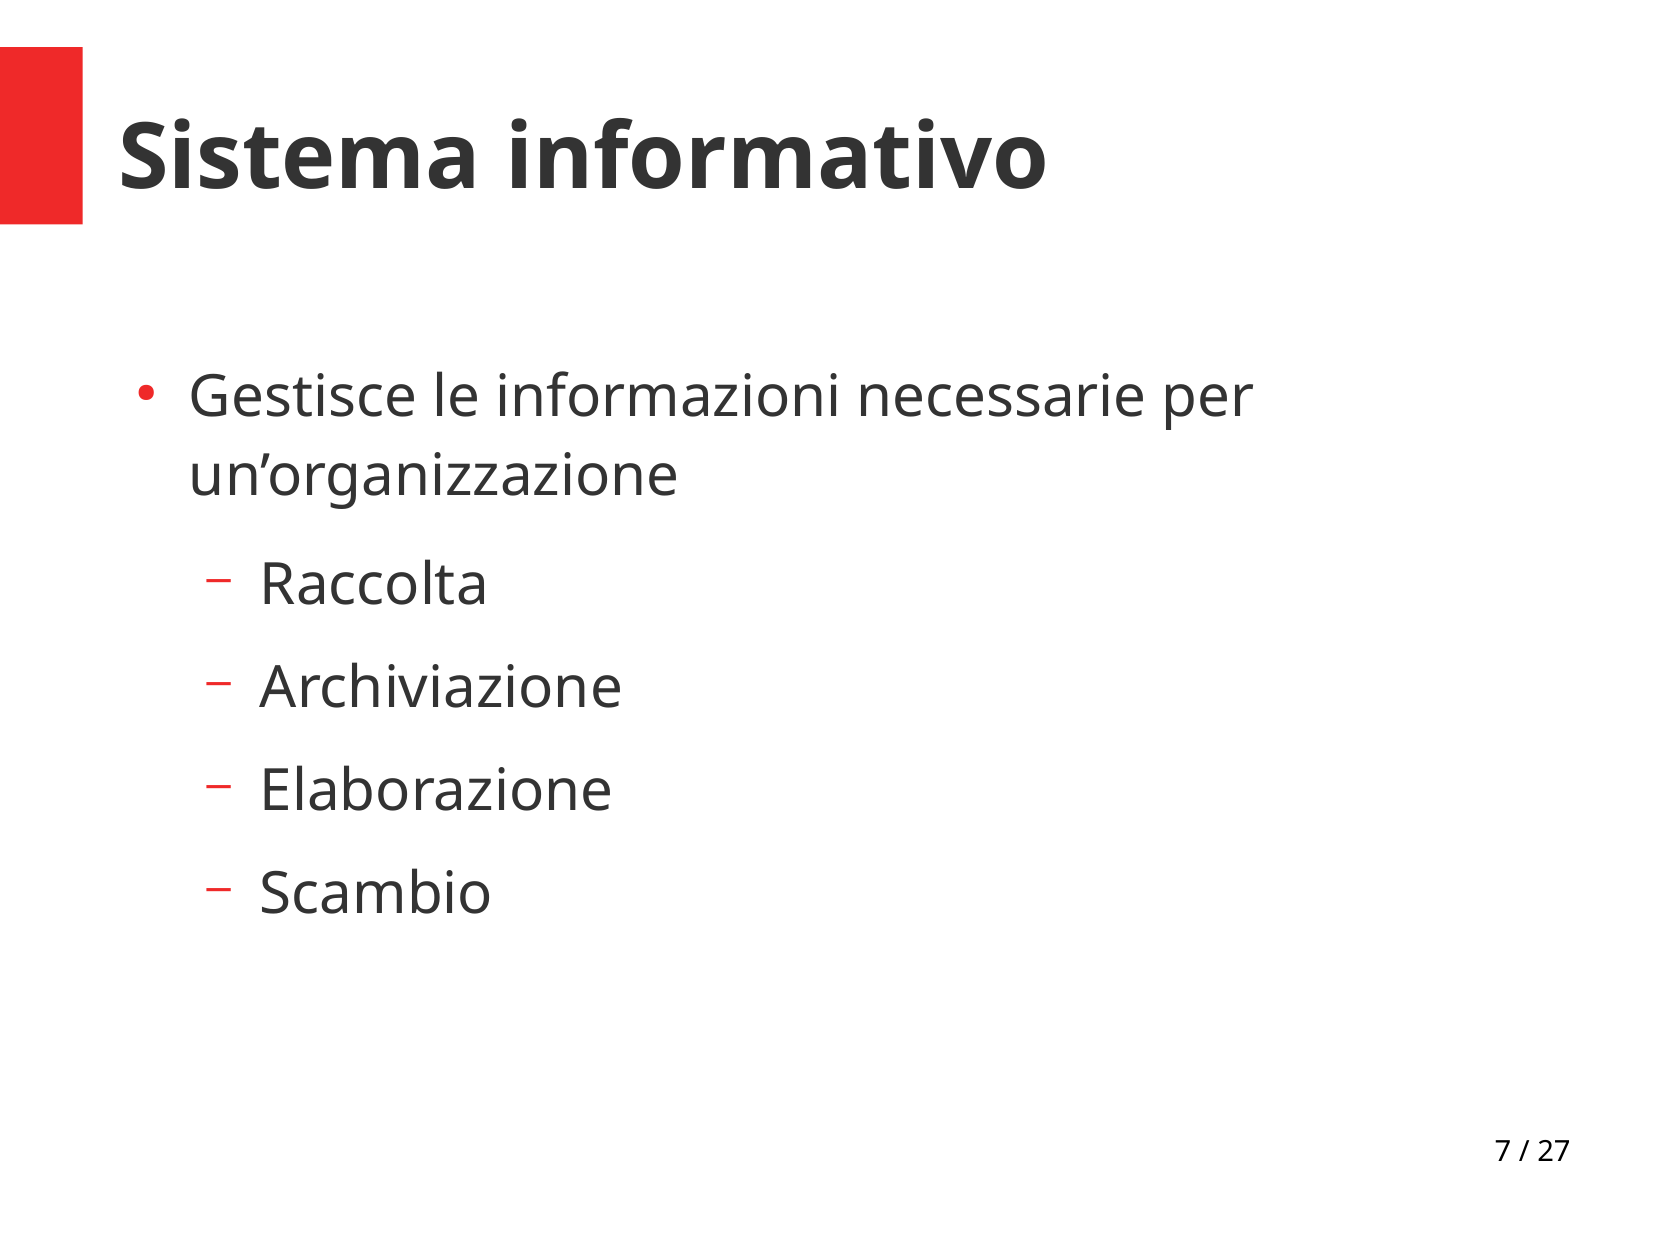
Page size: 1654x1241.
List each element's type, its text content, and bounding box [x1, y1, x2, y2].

title Sistema informativo [118, 49, 1571, 257]
list Gestisce le informazioni necessarie per un’organizzazione Raccolta Archiviazione Elaborazione Scambio [118, 354, 1536, 1074]
